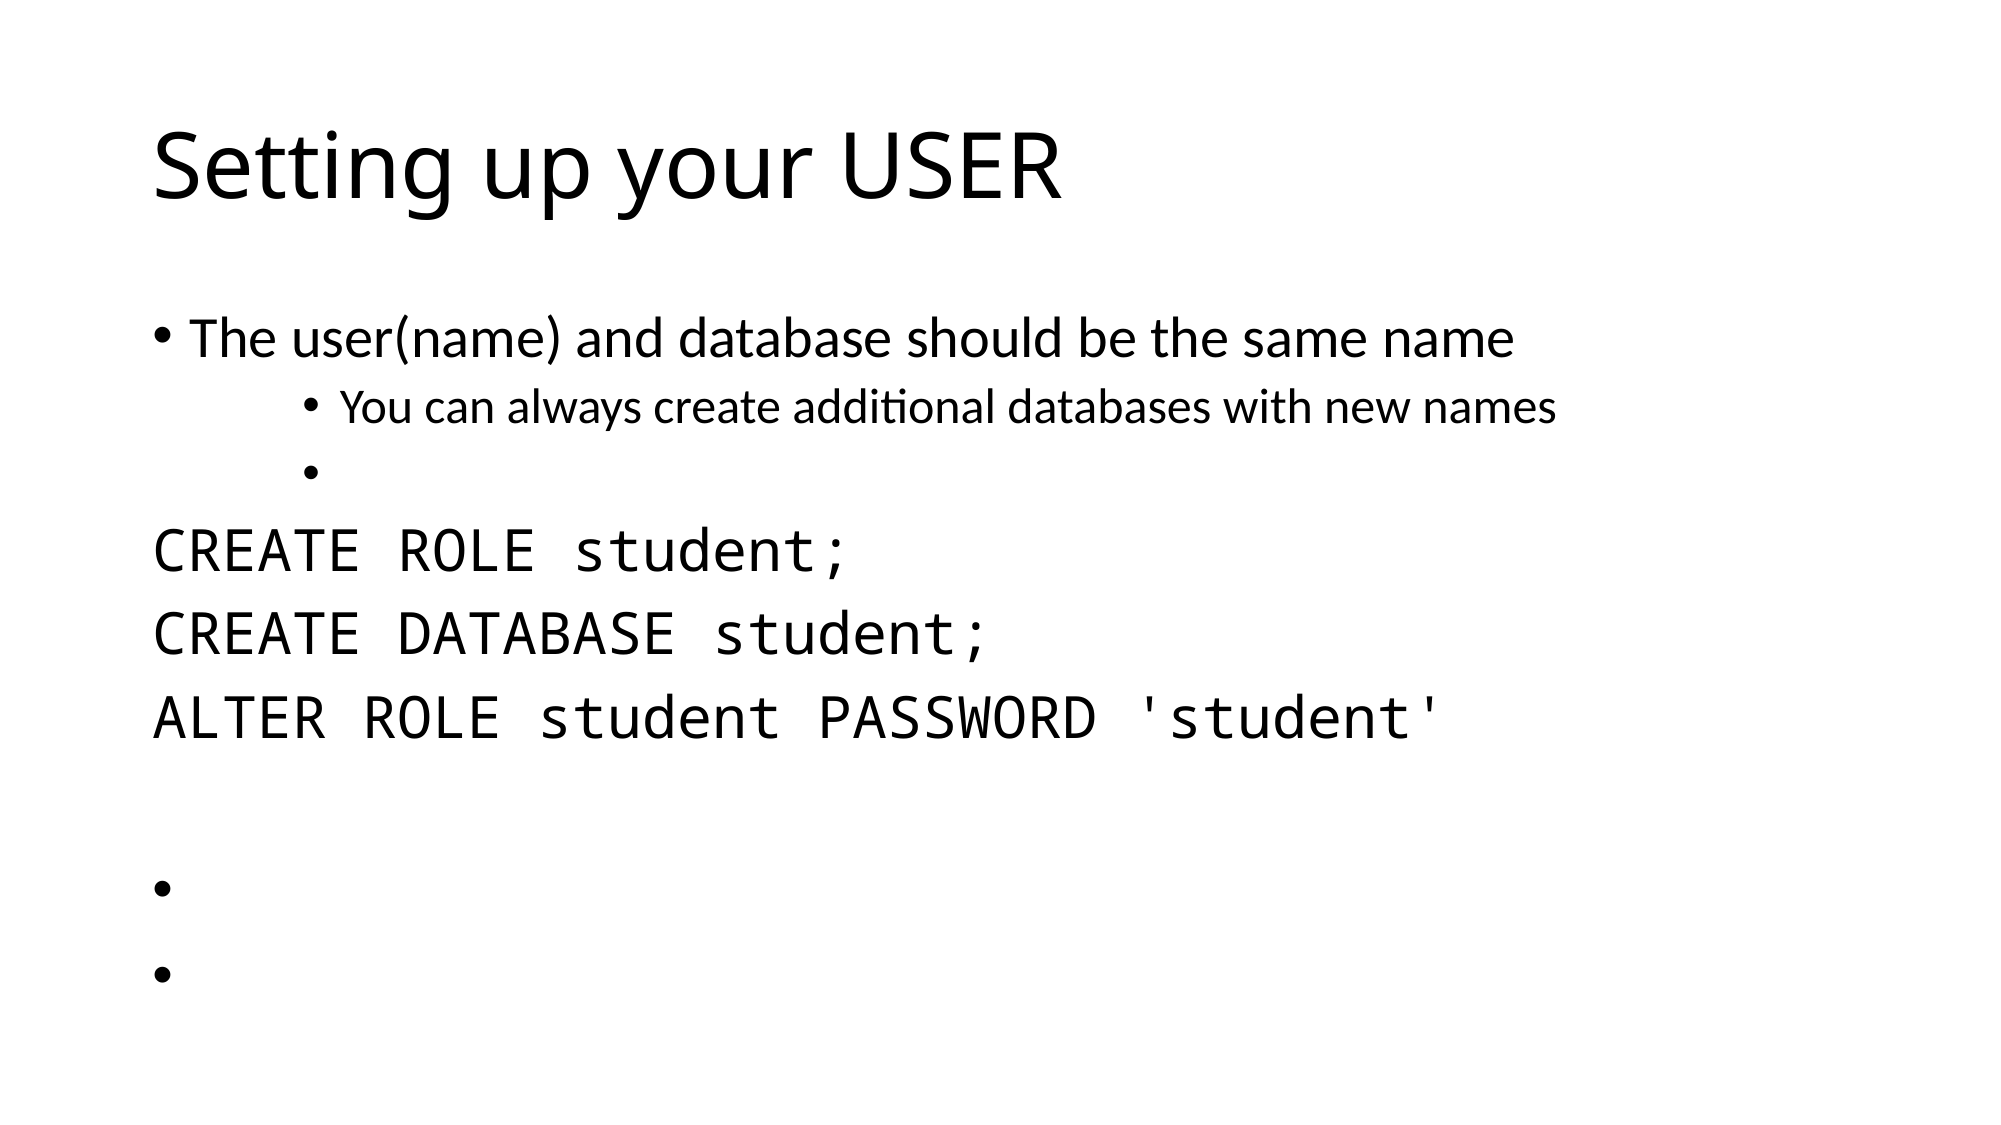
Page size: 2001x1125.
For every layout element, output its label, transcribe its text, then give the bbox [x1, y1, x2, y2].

list The user(name) and database should be the same name You can always create additional databases with new names CREATE ROLE student; CREATE DATABASE student; ALTER ROLE student PASSWORD 'student' [137, 299, 1863, 1014]
title Setting up your USER [137, 59, 1863, 278]
